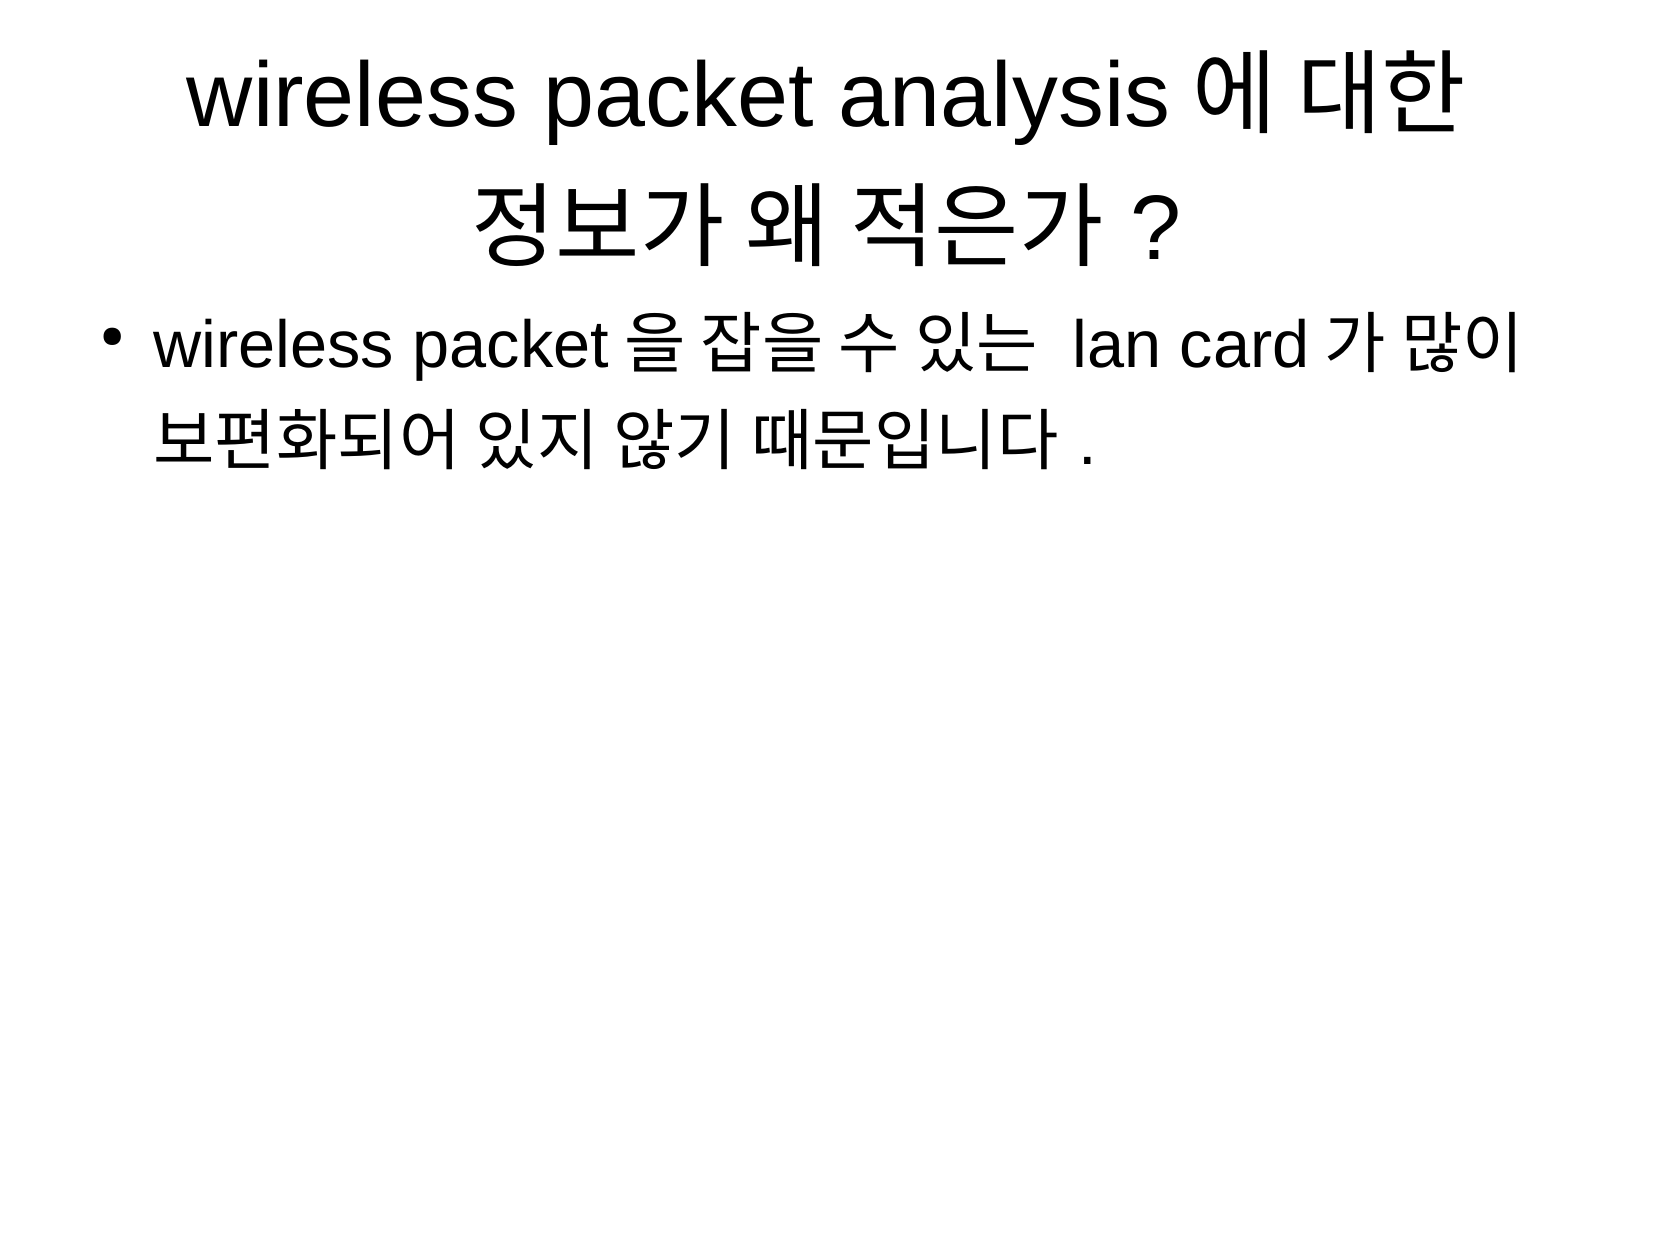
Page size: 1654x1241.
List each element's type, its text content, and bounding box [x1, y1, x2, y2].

list wireless packet을 잡을 수 있는 lan card가 많이 보편화되어 있지 않기 때문입니다. [82, 290, 1571, 1010]
title wireless packet analysis에 대한 정보가 왜 적은가? [82, 32, 1571, 274]
